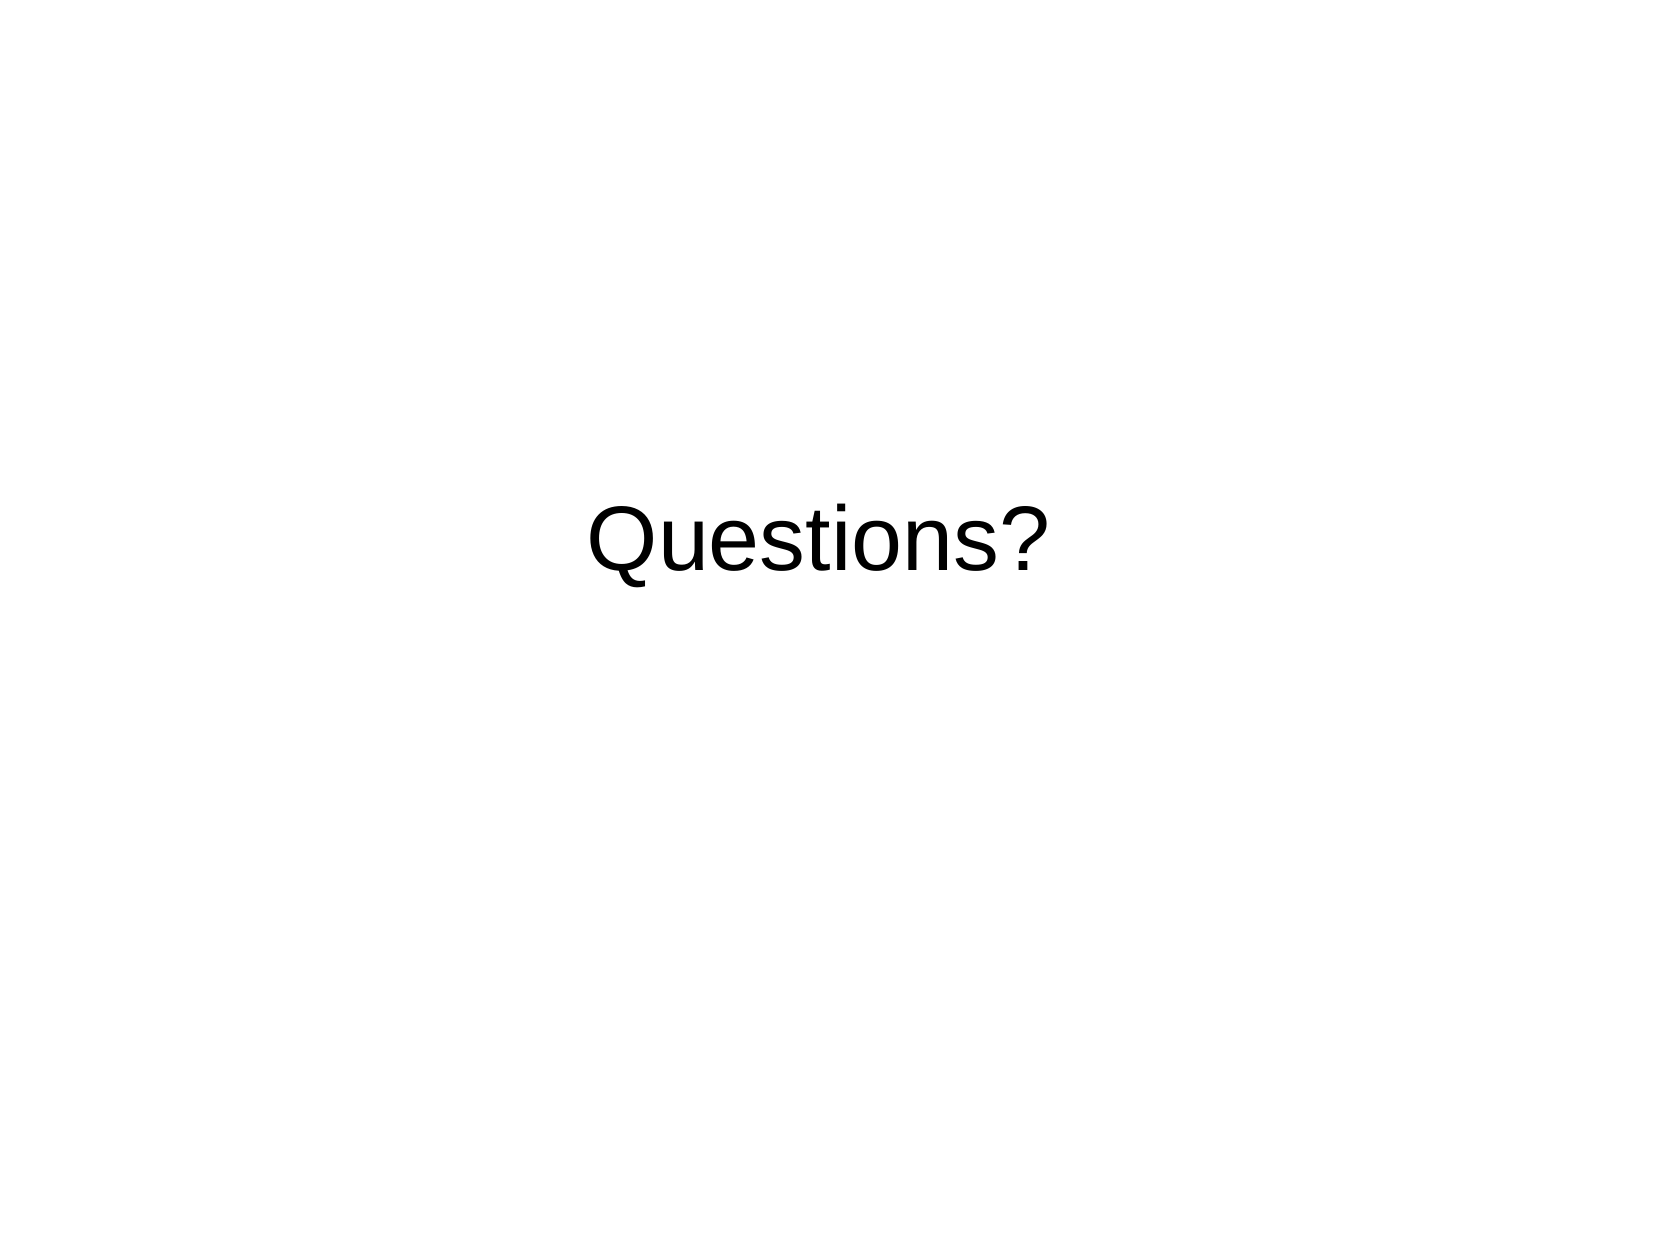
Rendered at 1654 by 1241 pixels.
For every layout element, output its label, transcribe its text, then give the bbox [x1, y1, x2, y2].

title Questions? [75, 435, 1564, 643]
